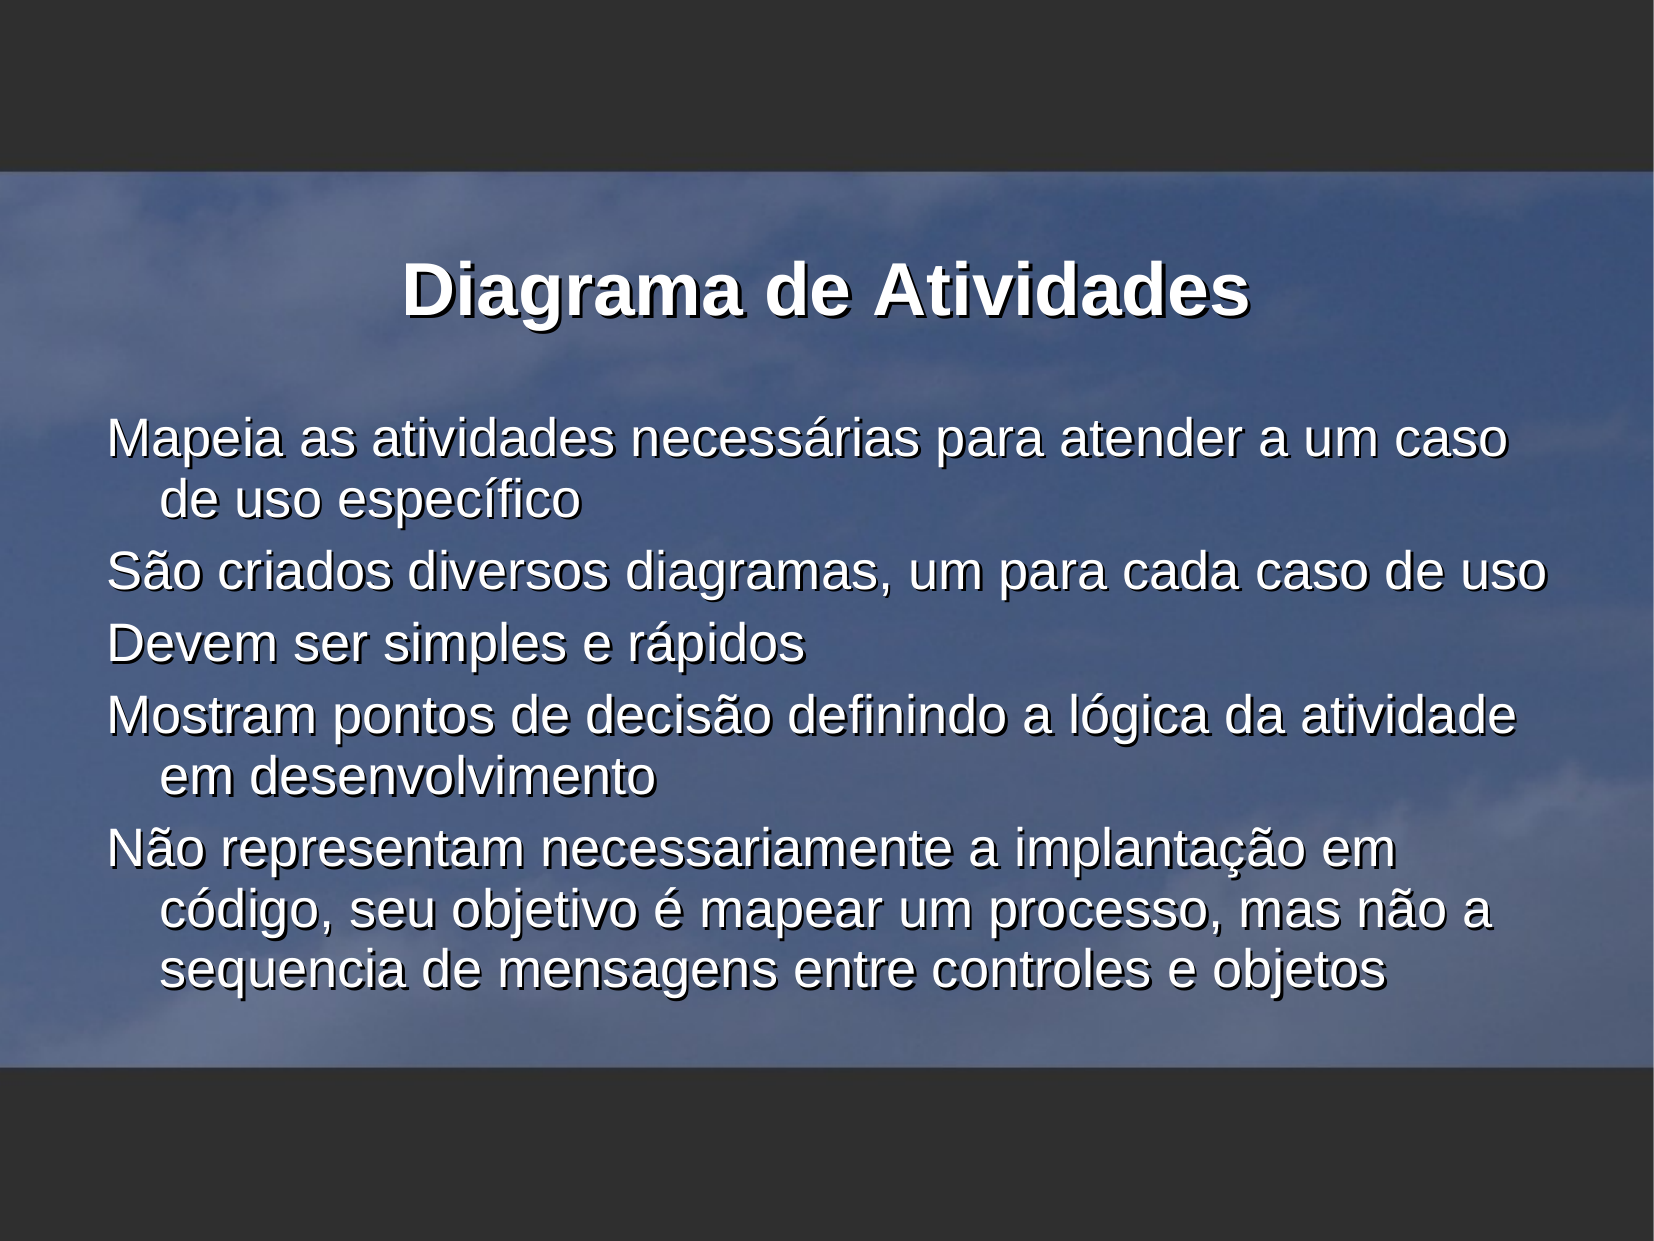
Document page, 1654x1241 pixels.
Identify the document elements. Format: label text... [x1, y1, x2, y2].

picture [0, 0, 1654, 1241]
title Diagrama de Atividades [88, 208, 1565, 371]
list Mapeia as atividades necessárias para atender a um caso de uso específico São criados diversos diagramas, um para cada caso de uso Devem ser simples e rápidos Mostram pontos de decisão definindo a lógica da atividade em desenvolvimento Não representam necessariamente a implantação em código, seu objetivo é mapear um processo, mas não a sequencia de mensagens entre controles e objetos [88, 407, 1565, 1000]
